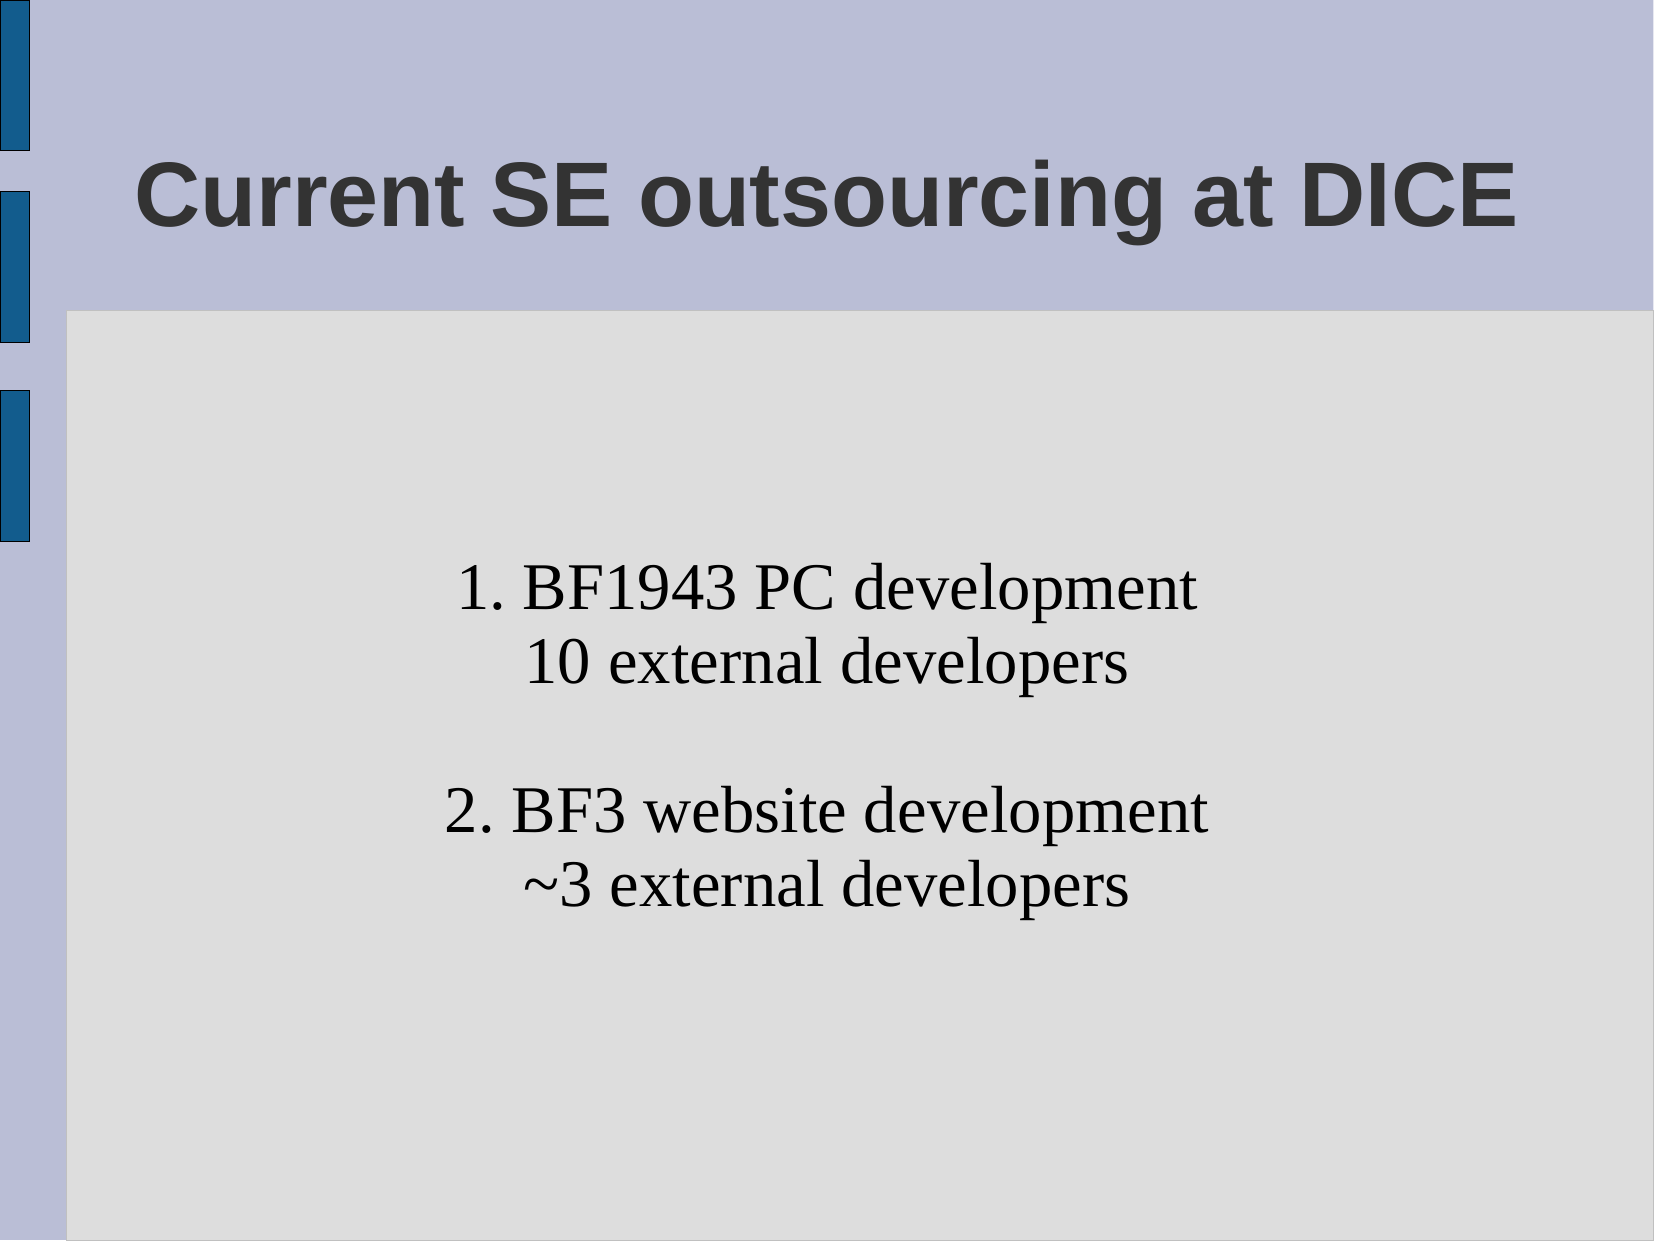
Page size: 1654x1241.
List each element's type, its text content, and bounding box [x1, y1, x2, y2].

subtitle 1. BF1943 PC development 10 external developers 2. BF3 website development ~3 external developers [121, 344, 1534, 1127]
title Current SE outsourcing at DICE [121, 91, 1534, 299]
